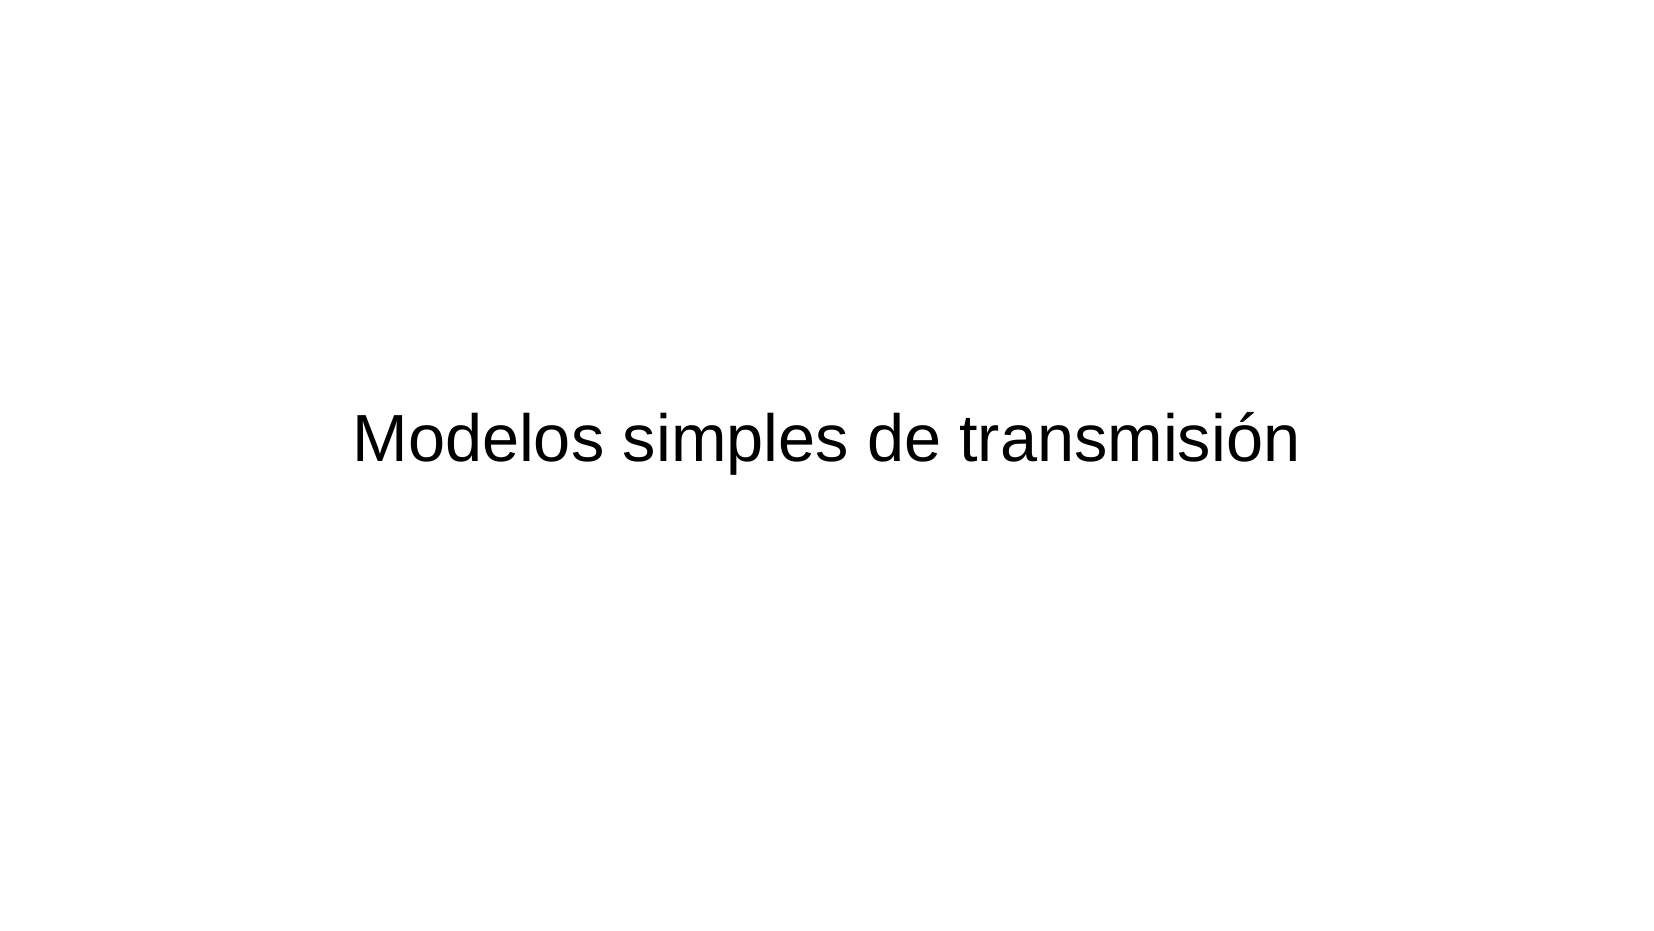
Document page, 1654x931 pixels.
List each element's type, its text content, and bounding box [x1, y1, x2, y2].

subtitle Modelos simples de transmisión [82, 78, 1571, 799]
